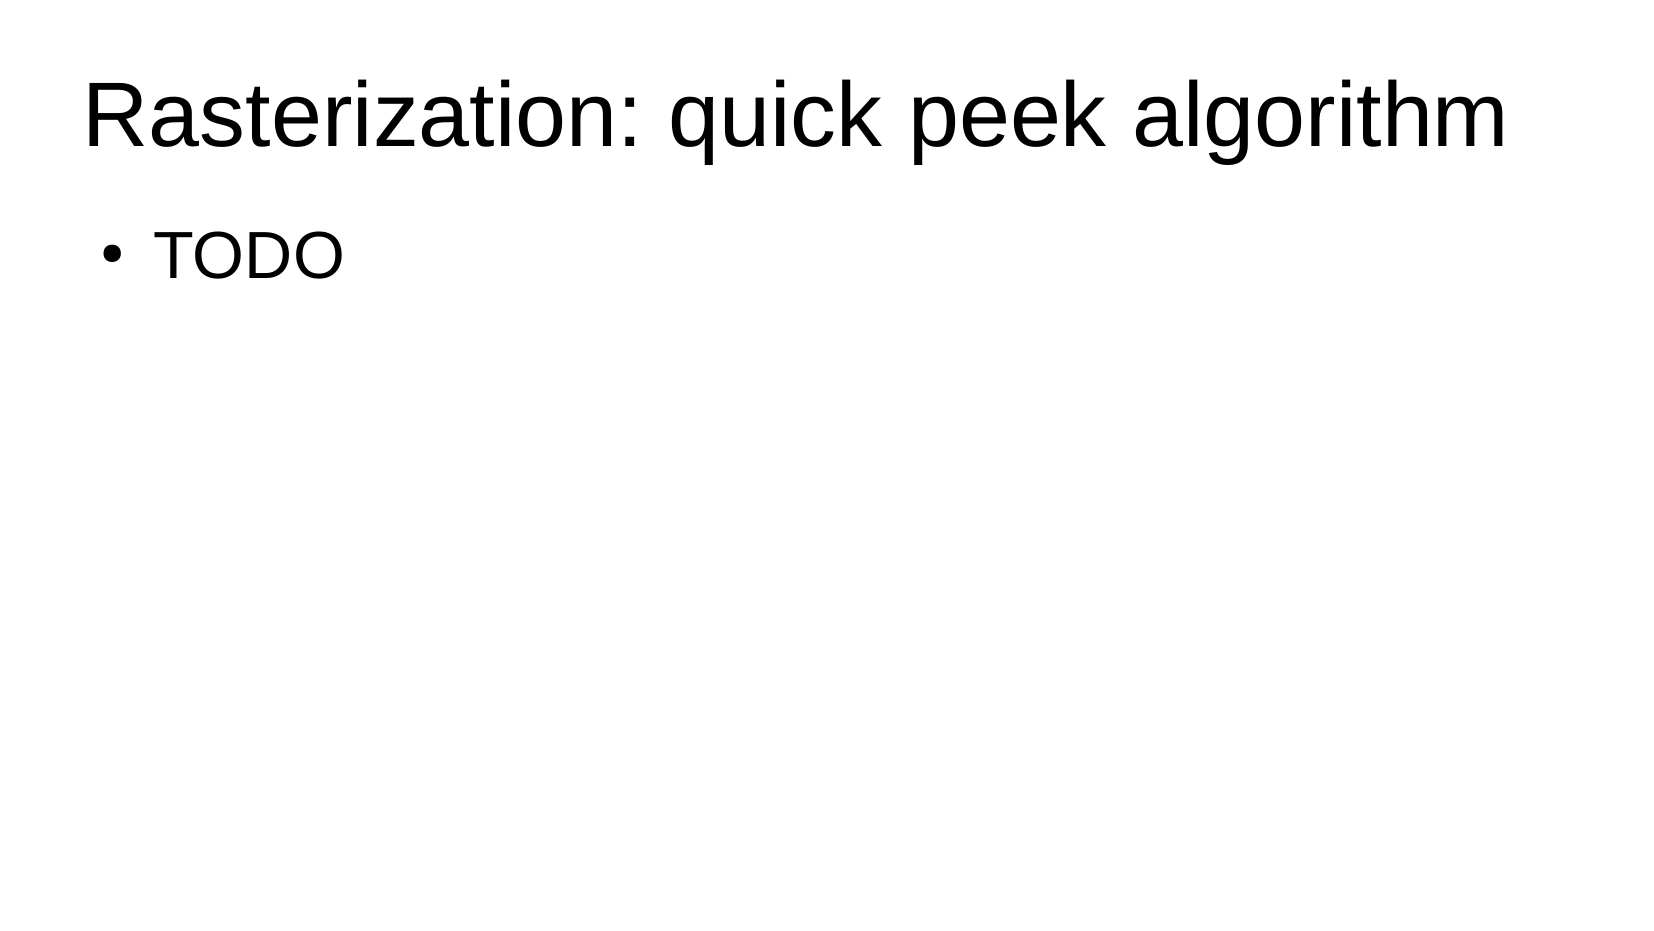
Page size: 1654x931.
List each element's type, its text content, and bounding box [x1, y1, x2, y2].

title Rasterization: quick peek algorithm [82, 37, 1571, 193]
list TODO [82, 217, 1571, 758]
